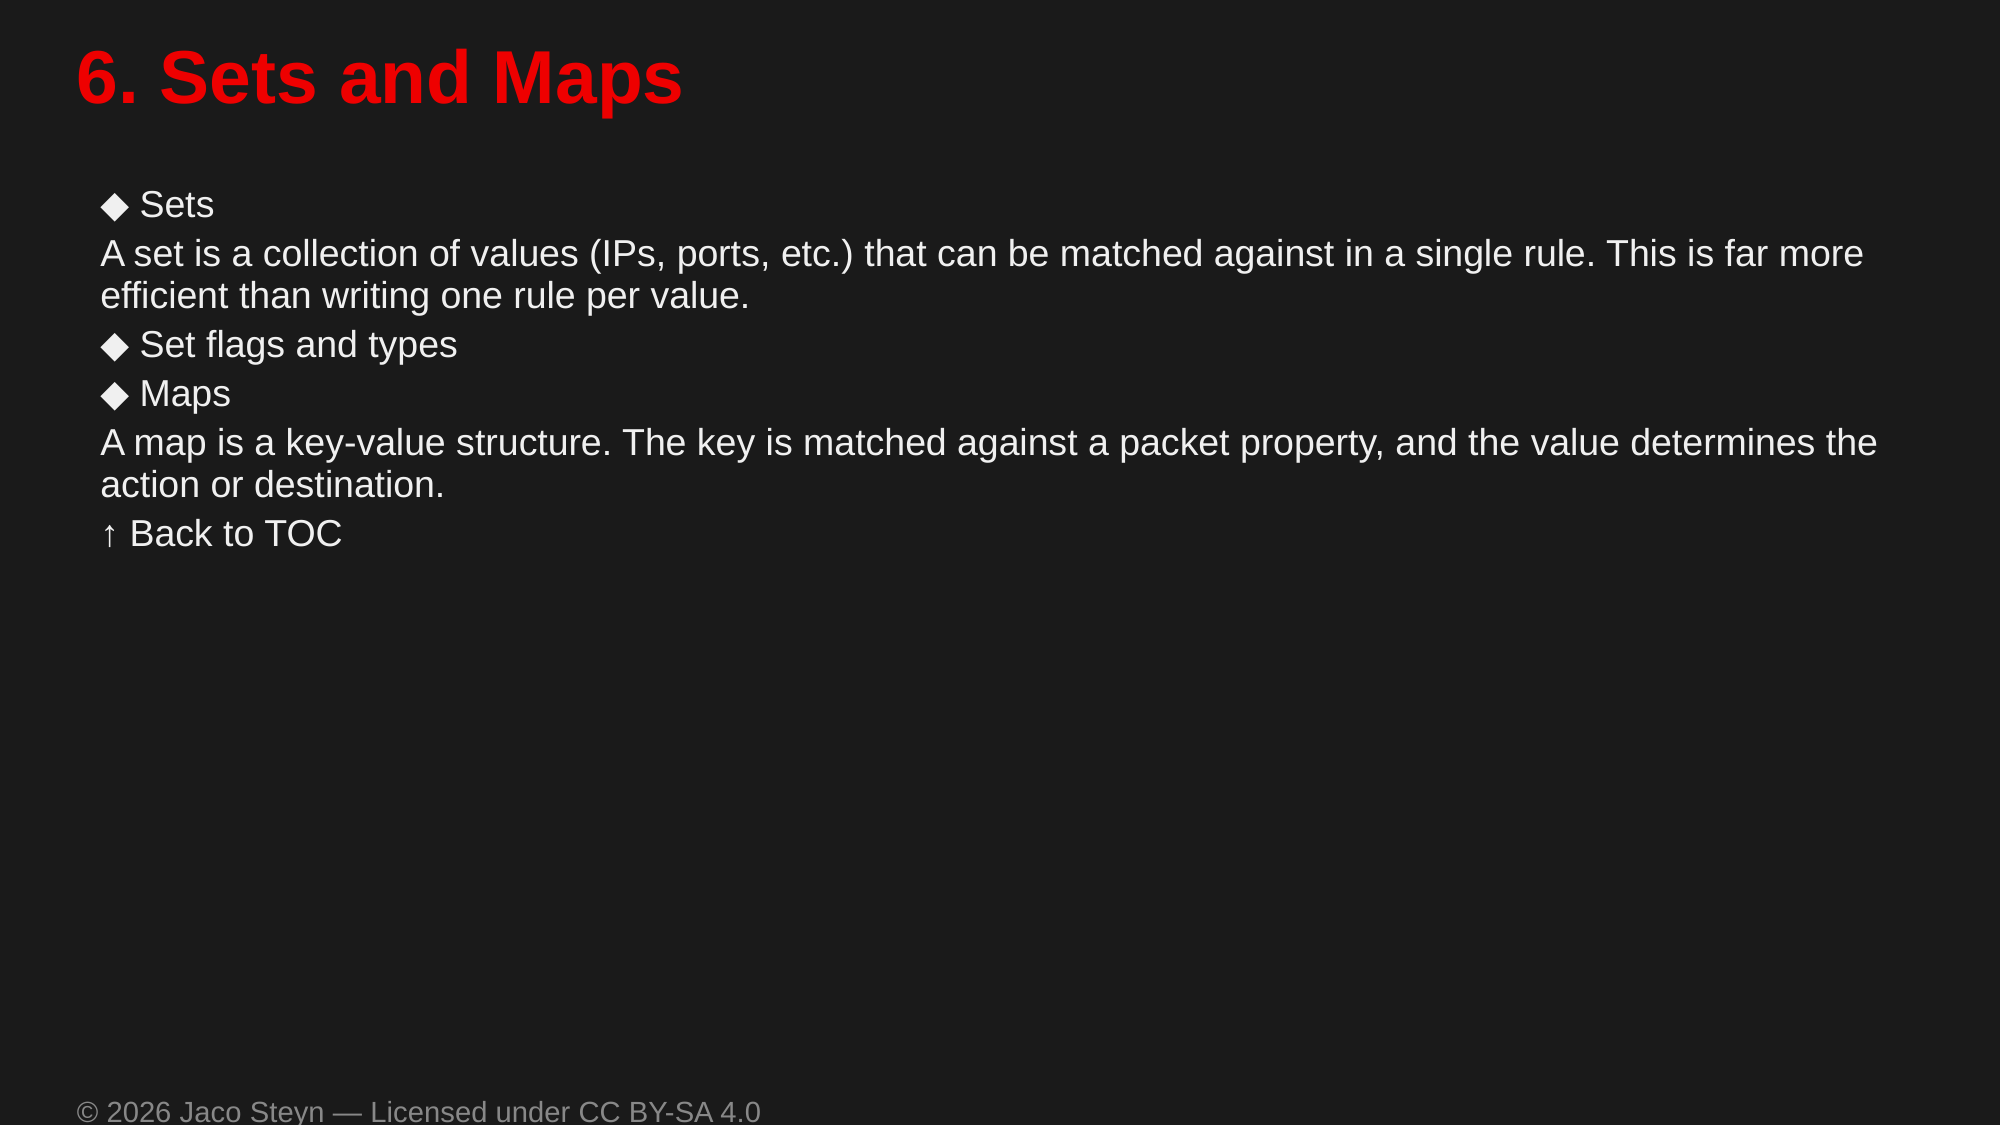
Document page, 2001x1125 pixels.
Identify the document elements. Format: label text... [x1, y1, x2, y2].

text_box ◆ Sets A set is a collection of values (IPs, ports, etc.) that can be matched against in a single rule. This is far more efficient than writing one rule per value. ◆ Set flags and types ◆ Maps A map is a key-value structure. The key is matched against a packet property, and the value determines the action or destination. ↑ Back to TOC [59, 171, 1942, 1083]
text_box 6. Sets and Maps [59, 23, 1942, 154]
text_box © 2026 Jaco Steyn — Licensed under CC BY-SA 4.0 [59, 1083, 1942, 1120]
